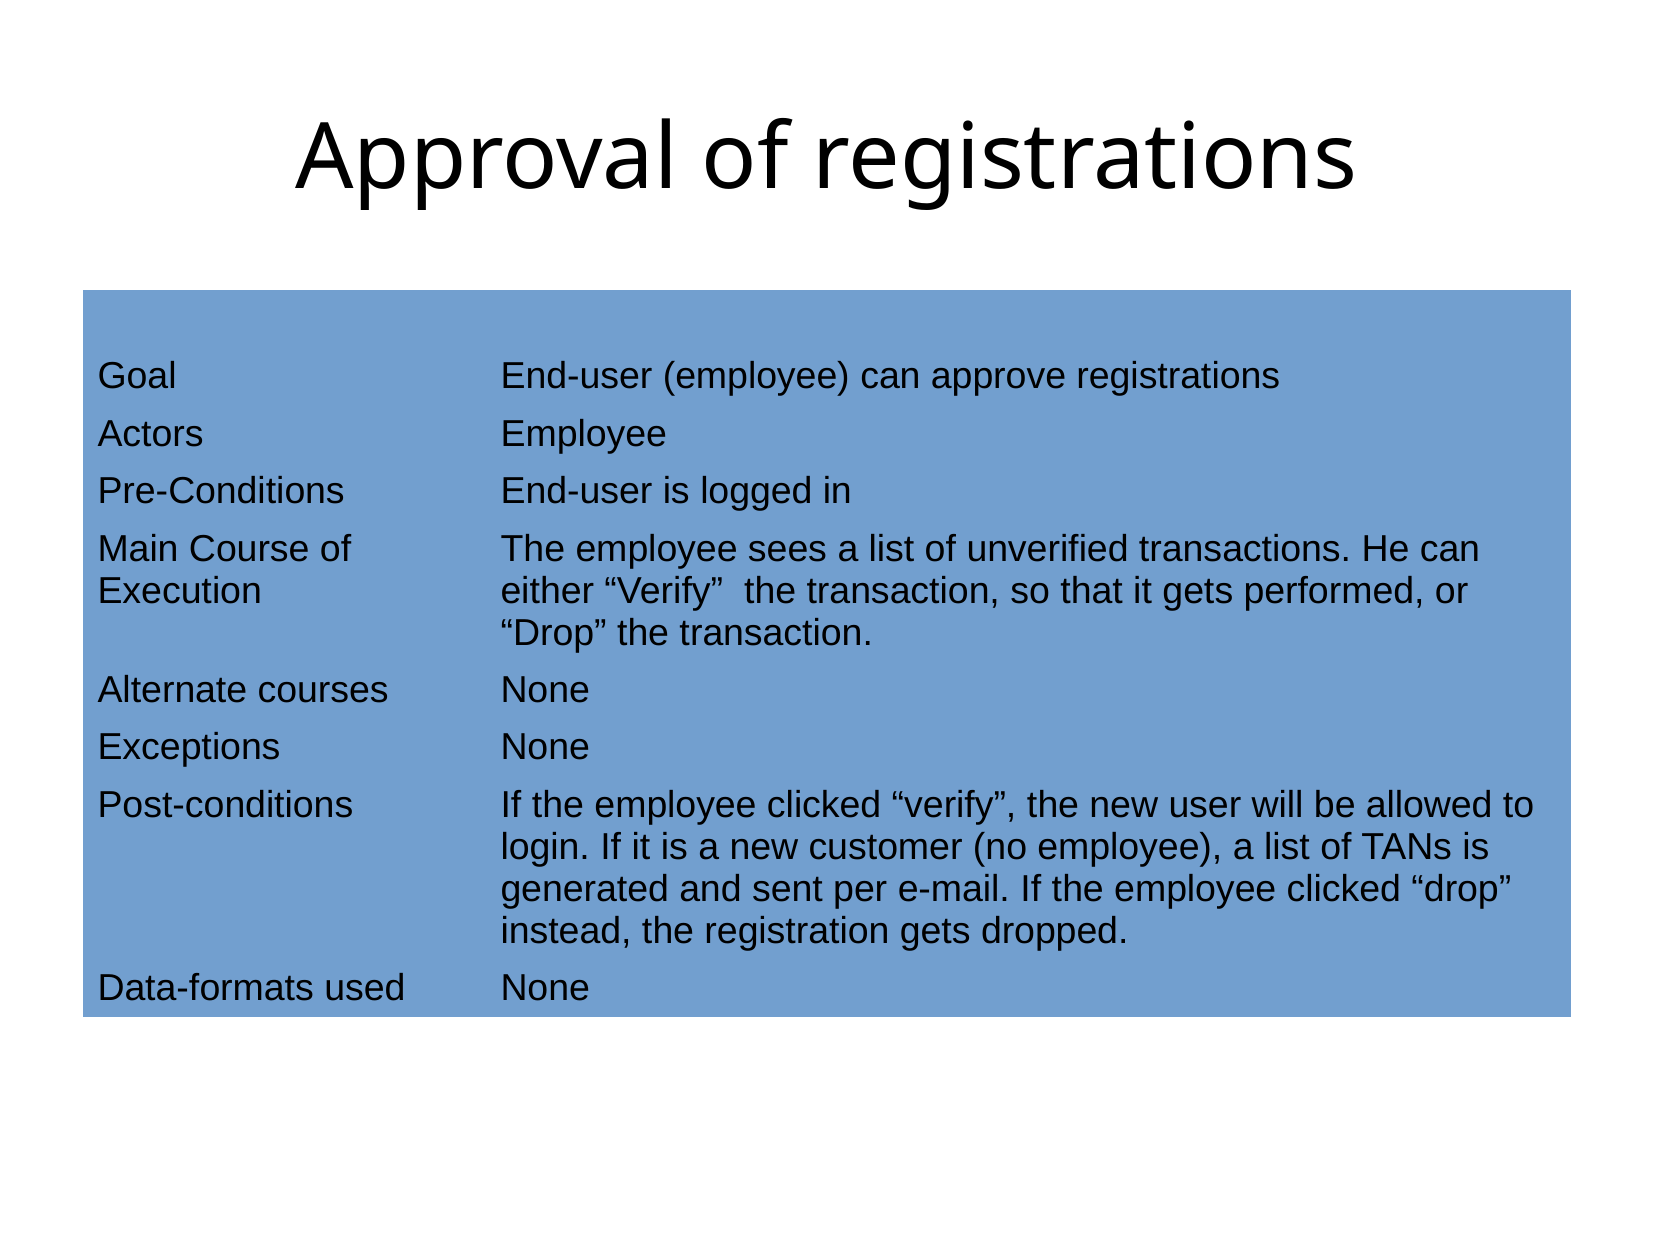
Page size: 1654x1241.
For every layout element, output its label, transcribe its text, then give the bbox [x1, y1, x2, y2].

table_cell The employee sees a list of unverified transactions. He can either “Verify” the transaction, so that it gets performed, or “Drop” the transaction. [486, 520, 1571, 661]
table_cell End-user is logged in [486, 462, 1571, 520]
table_cell None [486, 661, 1571, 719]
table_cell None [486, 719, 1571, 776]
table_cell Goal [83, 348, 486, 405]
table_cell Actors [83, 405, 486, 462]
table_cell Main Course of Execution [83, 520, 486, 661]
table_cell End-user (employee) can approve registrations [486, 348, 1571, 405]
table_cell Exceptions [83, 719, 486, 776]
table_cell Post-conditions [83, 776, 486, 959]
table_cell Data-formats used [83, 959, 486, 1017]
table_cell Pre-Conditions [83, 462, 486, 520]
table_cell If the employee clicked “verify”, the new user will be allowed to login. If it is a new customer (no employee), a list of TANs is generated and sent per e-mail. If the employee clicked “drop” instead, the registration gets dropped. [486, 776, 1571, 959]
table_header [83, 290, 486, 348]
table_cell Employee [486, 405, 1571, 462]
table_cell None [486, 959, 1571, 1017]
table_header [486, 290, 1571, 348]
table_cell Alternate courses [83, 661, 486, 719]
title Approval of registrations [82, 49, 1571, 257]
